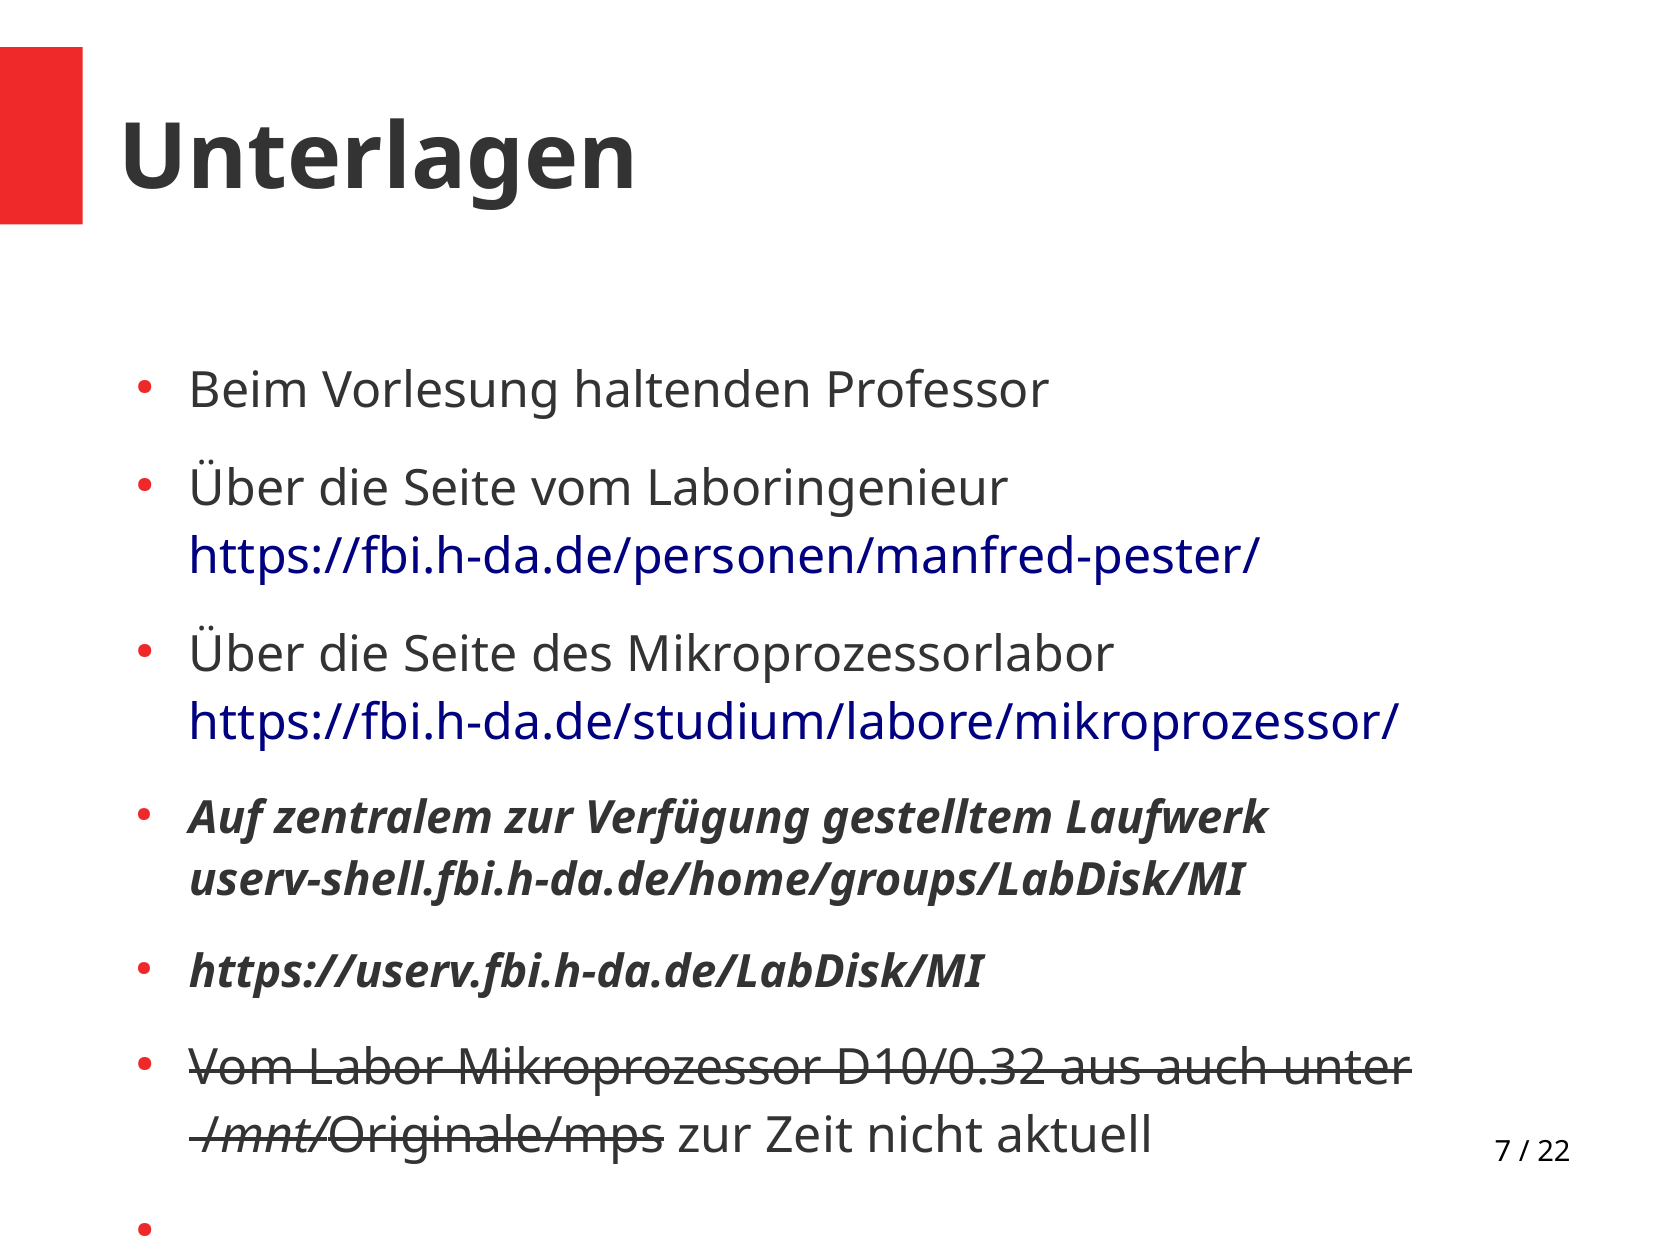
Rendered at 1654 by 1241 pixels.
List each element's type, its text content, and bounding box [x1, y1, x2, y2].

list Beim Vorlesung haltenden Professor Über die Seite vom Laboringenieur https://fbi.h-da.de/personen/manfred-pester/ Über die Seite des Mikroprozessorlabor https://fbi.h-da.de/studium/labore/mikroprozessor/ Auf zentralem zur Verfügung gestelltem Laufwerk userv-shell.fbi.h-da.de/home/groups/LabDisk/MI https://userv.fbi.h-da.de/LabDisk/MI Vom Labor Mikroprozessor D10/0.32 aus auch unter /mnt/Originale/mps zur Zeit nicht aktuell .. [118, 354, 1536, 1074]
title Unterlagen [118, 49, 1571, 257]
